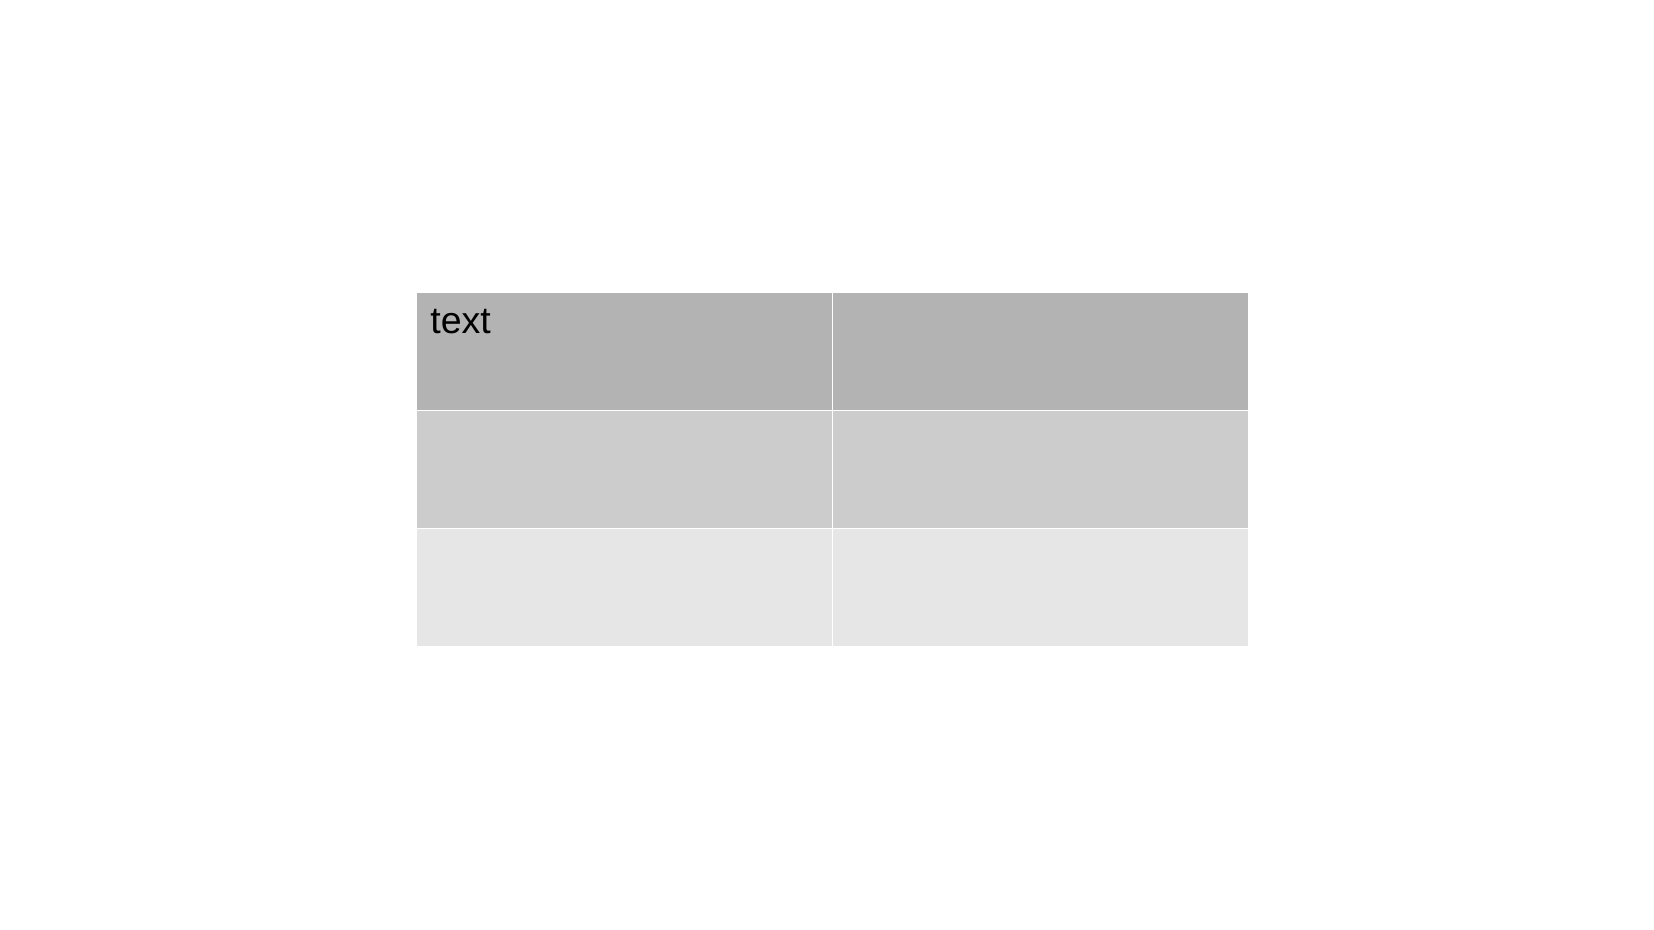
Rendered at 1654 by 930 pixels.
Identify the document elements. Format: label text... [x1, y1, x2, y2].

table_cell [833, 529, 1248, 646]
table_header text [417, 293, 832, 410]
table_header [833, 293, 1248, 410]
table_cell [833, 411, 1248, 528]
table_cell [417, 411, 832, 528]
table_cell [417, 529, 832, 646]
